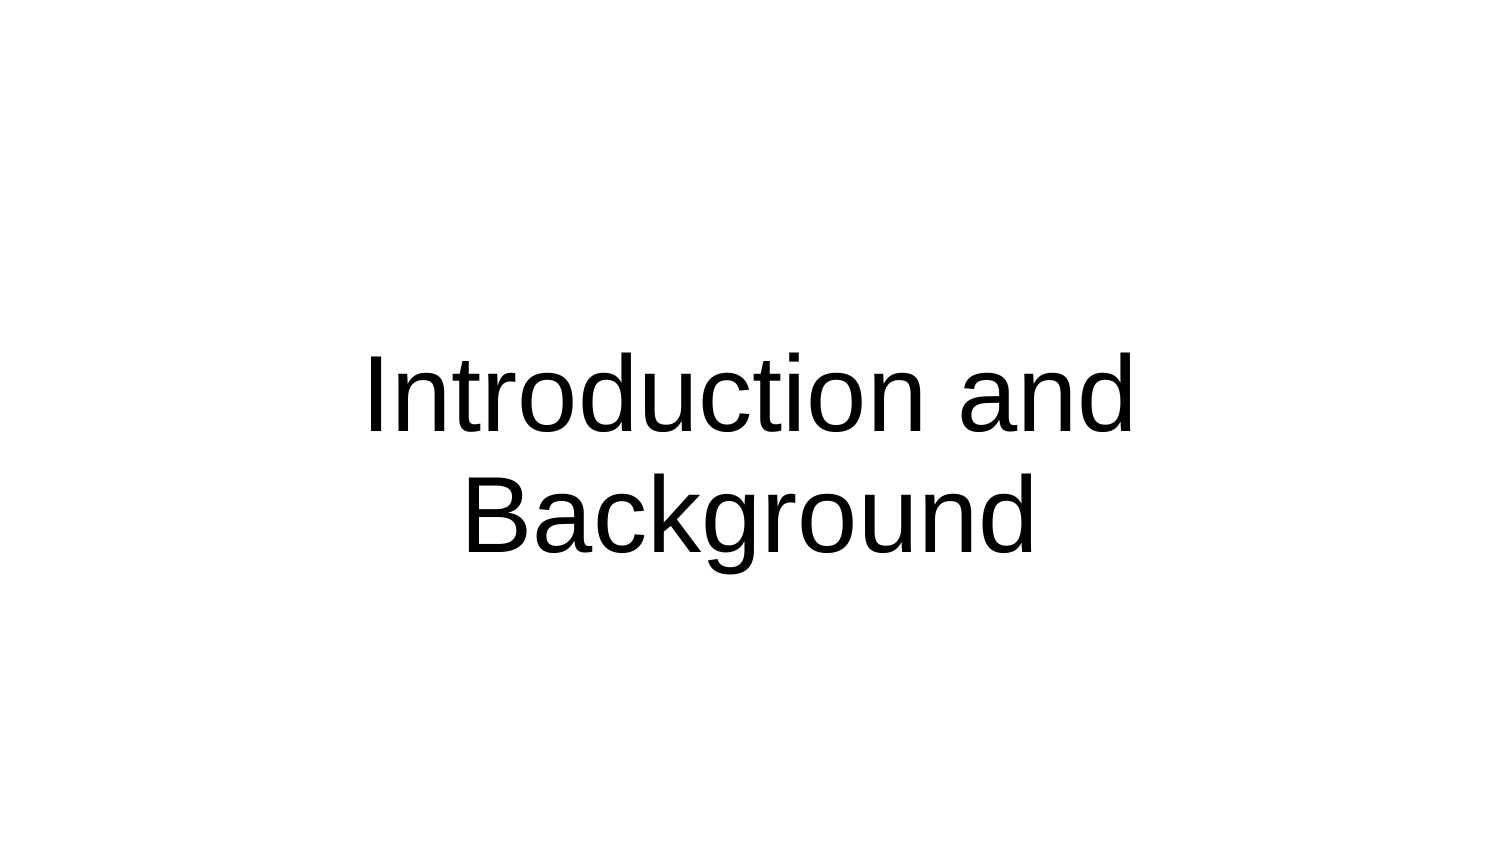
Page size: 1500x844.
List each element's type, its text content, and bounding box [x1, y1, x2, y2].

title Introduction and Background [51, 253, 1449, 591]
